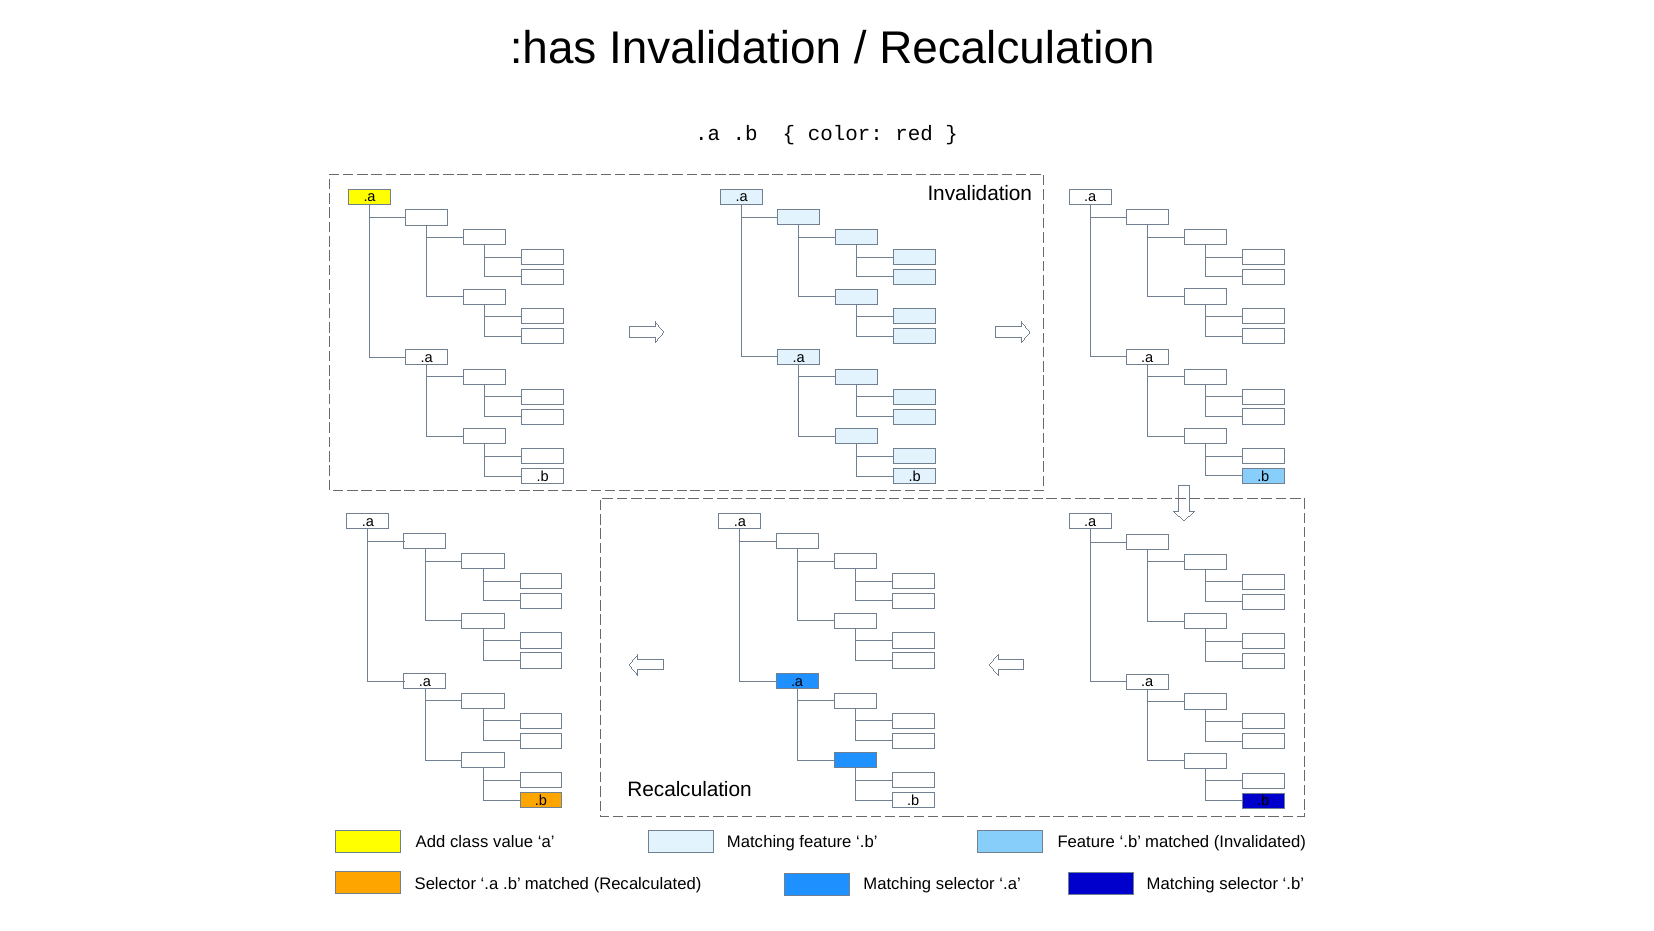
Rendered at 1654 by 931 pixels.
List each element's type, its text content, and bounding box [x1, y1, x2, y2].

text_box .a [346, 513, 389, 529]
text_box [1242, 389, 1285, 405]
text_box [1184, 229, 1227, 245]
text_box [403, 533, 446, 549]
text_box Invalidation [912, 169, 1056, 217]
text_box [461, 553, 505, 569]
text_box [1242, 328, 1285, 344]
text_box .b [1242, 468, 1285, 484]
text_box [1242, 448, 1285, 464]
text_box .a .b { color: red } [680, 112, 1016, 159]
text_box [977, 830, 1042, 853]
text_box [520, 713, 562, 729]
text_box [335, 830, 400, 853]
text_box [1242, 249, 1285, 265]
text_box Feature ‘.b’ matched (Invalidated) [1042, 825, 1334, 859]
text_box .a [1069, 189, 1112, 205]
text_box Matching selector ‘.a’ [848, 866, 1050, 902]
text_box [461, 613, 505, 629]
text_box [520, 593, 562, 609]
text_box [1126, 209, 1169, 225]
text_box [600, 485, 1305, 817]
text_box [1184, 288, 1227, 305]
text_box [329, 174, 1044, 491]
text_box Selector ‘.a .b’ matched (Recalculated) [399, 866, 721, 904]
text_box [520, 573, 562, 589]
text_box .a [403, 673, 446, 689]
text_box [1242, 269, 1285, 285]
text_box [1184, 428, 1227, 444]
text_box [648, 830, 712, 853]
text_box [1068, 872, 1131, 895]
text_box [461, 693, 505, 709]
text_box .a [1126, 349, 1169, 365]
text_box [1184, 369, 1227, 385]
text_box [520, 652, 562, 669]
text_box [335, 871, 399, 894]
text_box Add class value ‘a’ [400, 825, 585, 859]
text_box [520, 632, 562, 649]
text_box [1242, 308, 1285, 324]
text_box [1242, 408, 1285, 425]
text_box Matching selector ‘.b’ [1131, 866, 1333, 902]
text_box [784, 873, 848, 896]
text_box [461, 752, 505, 768]
text_box Matching feature ‘.b’ [712, 825, 901, 859]
text_box [520, 772, 562, 788]
text_box .b [520, 792, 562, 808]
text_box [520, 733, 562, 749]
text_box :has Invalidation / Recalculation [5, 15, 1654, 179]
